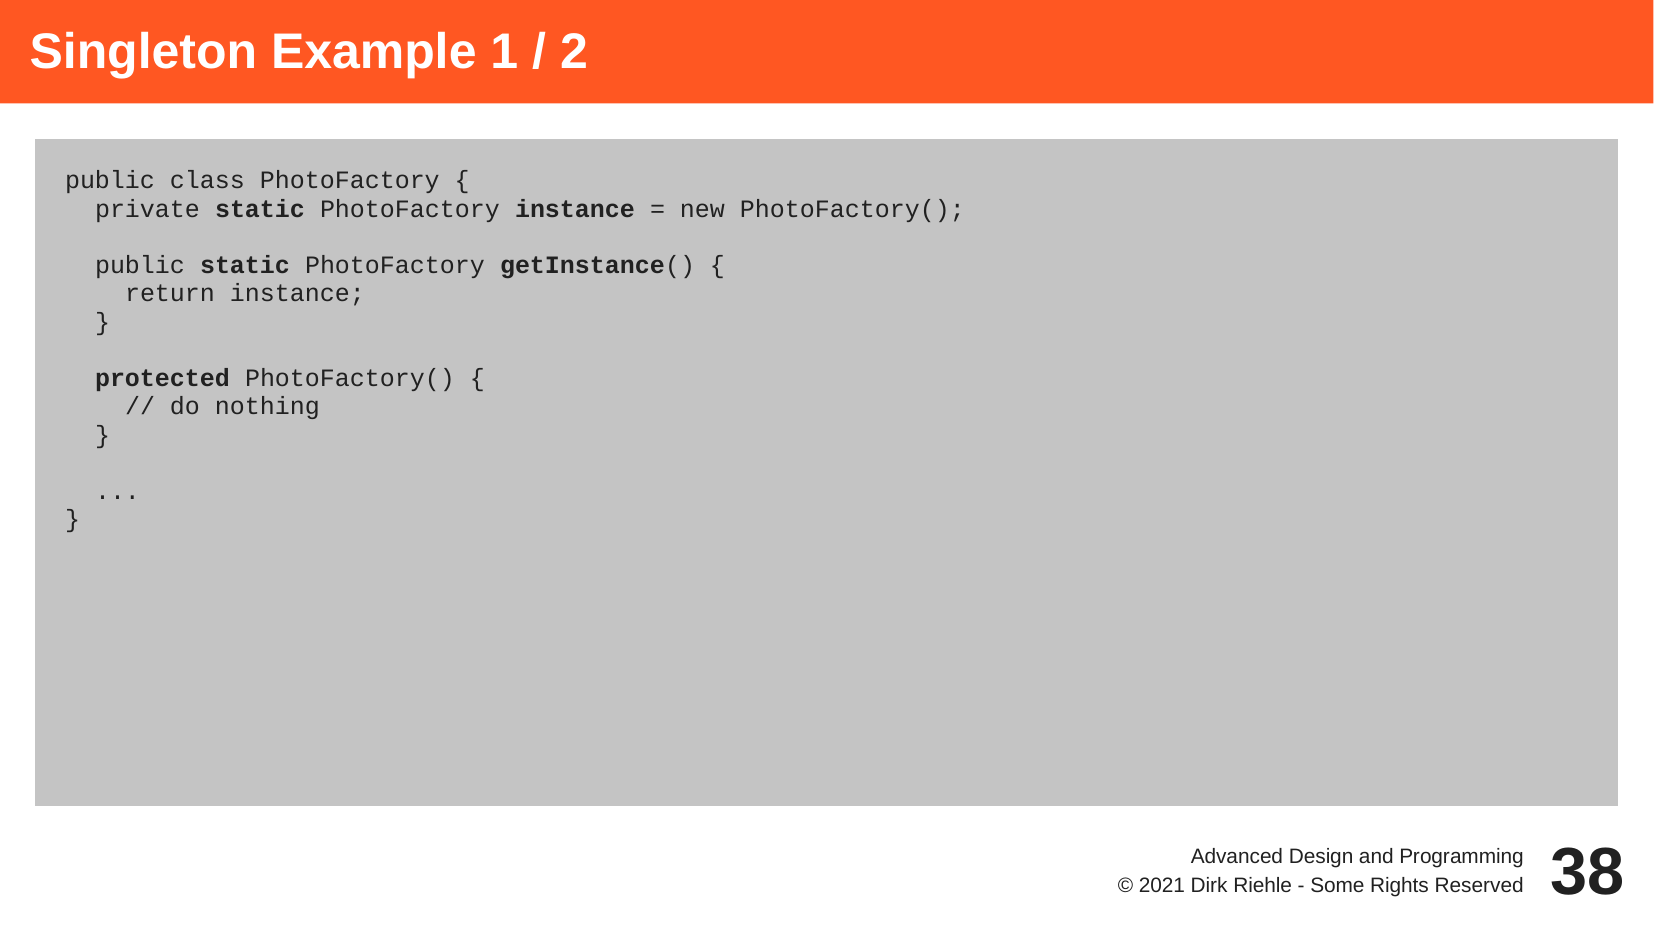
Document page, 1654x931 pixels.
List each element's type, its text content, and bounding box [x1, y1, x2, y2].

list public class PhotoFactory { private static PhotoFactory instance = new PhotoFactory(); public static PhotoFactory getInstance() { return instance; } protected PhotoFactory() { // do nothing } ... } [29, 132, 1625, 813]
title Singleton Example 1 / 2 [0, 0, 1654, 104]
